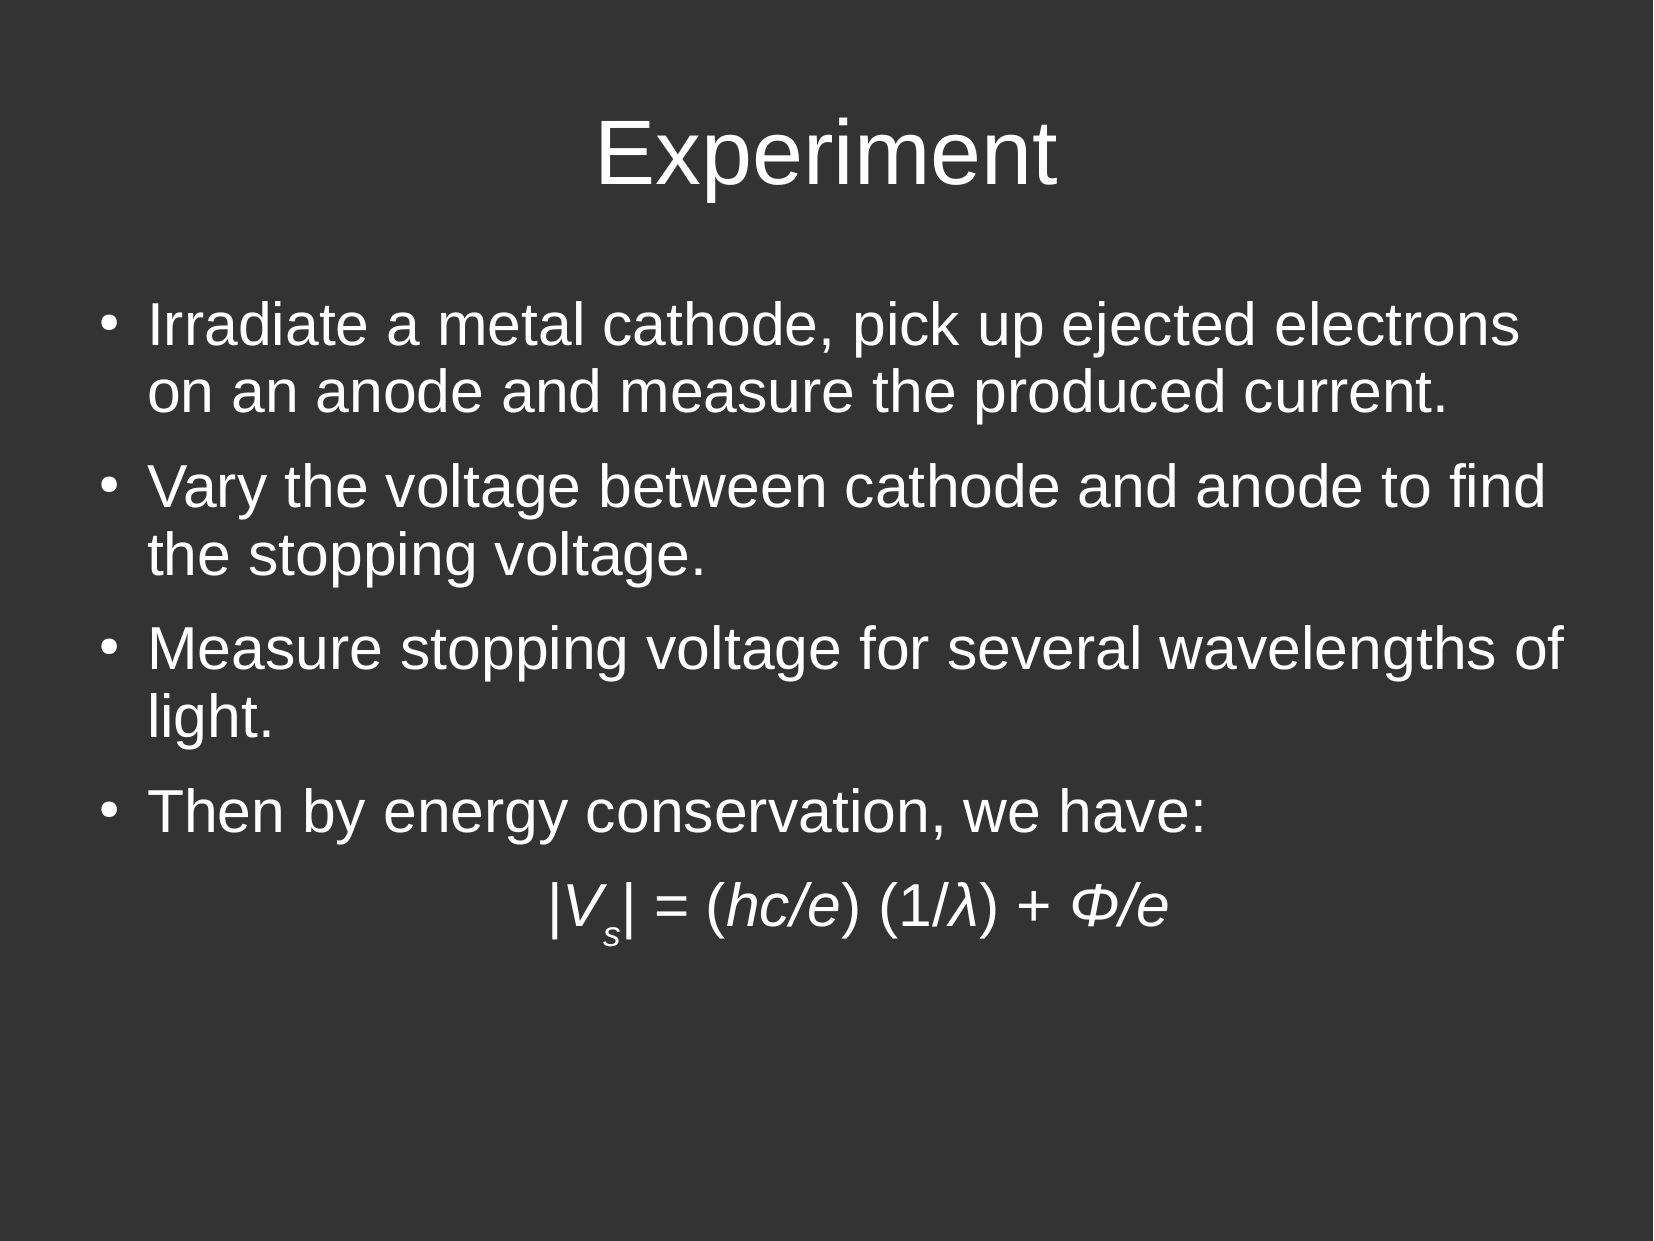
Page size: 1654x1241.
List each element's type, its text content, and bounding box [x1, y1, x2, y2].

list Irradiate a metal cathode, pick up ejected electrons on an anode and measure the produced current. Vary the voltage between cathode and anode to find the stopping voltage. Measure stopping voltage for several wavelengths of light. Then by energy conservation, we have: |Vs| = (hc/e) (1/λ) + Φ/e [82, 290, 1571, 1010]
title Experiment [82, 49, 1571, 257]
